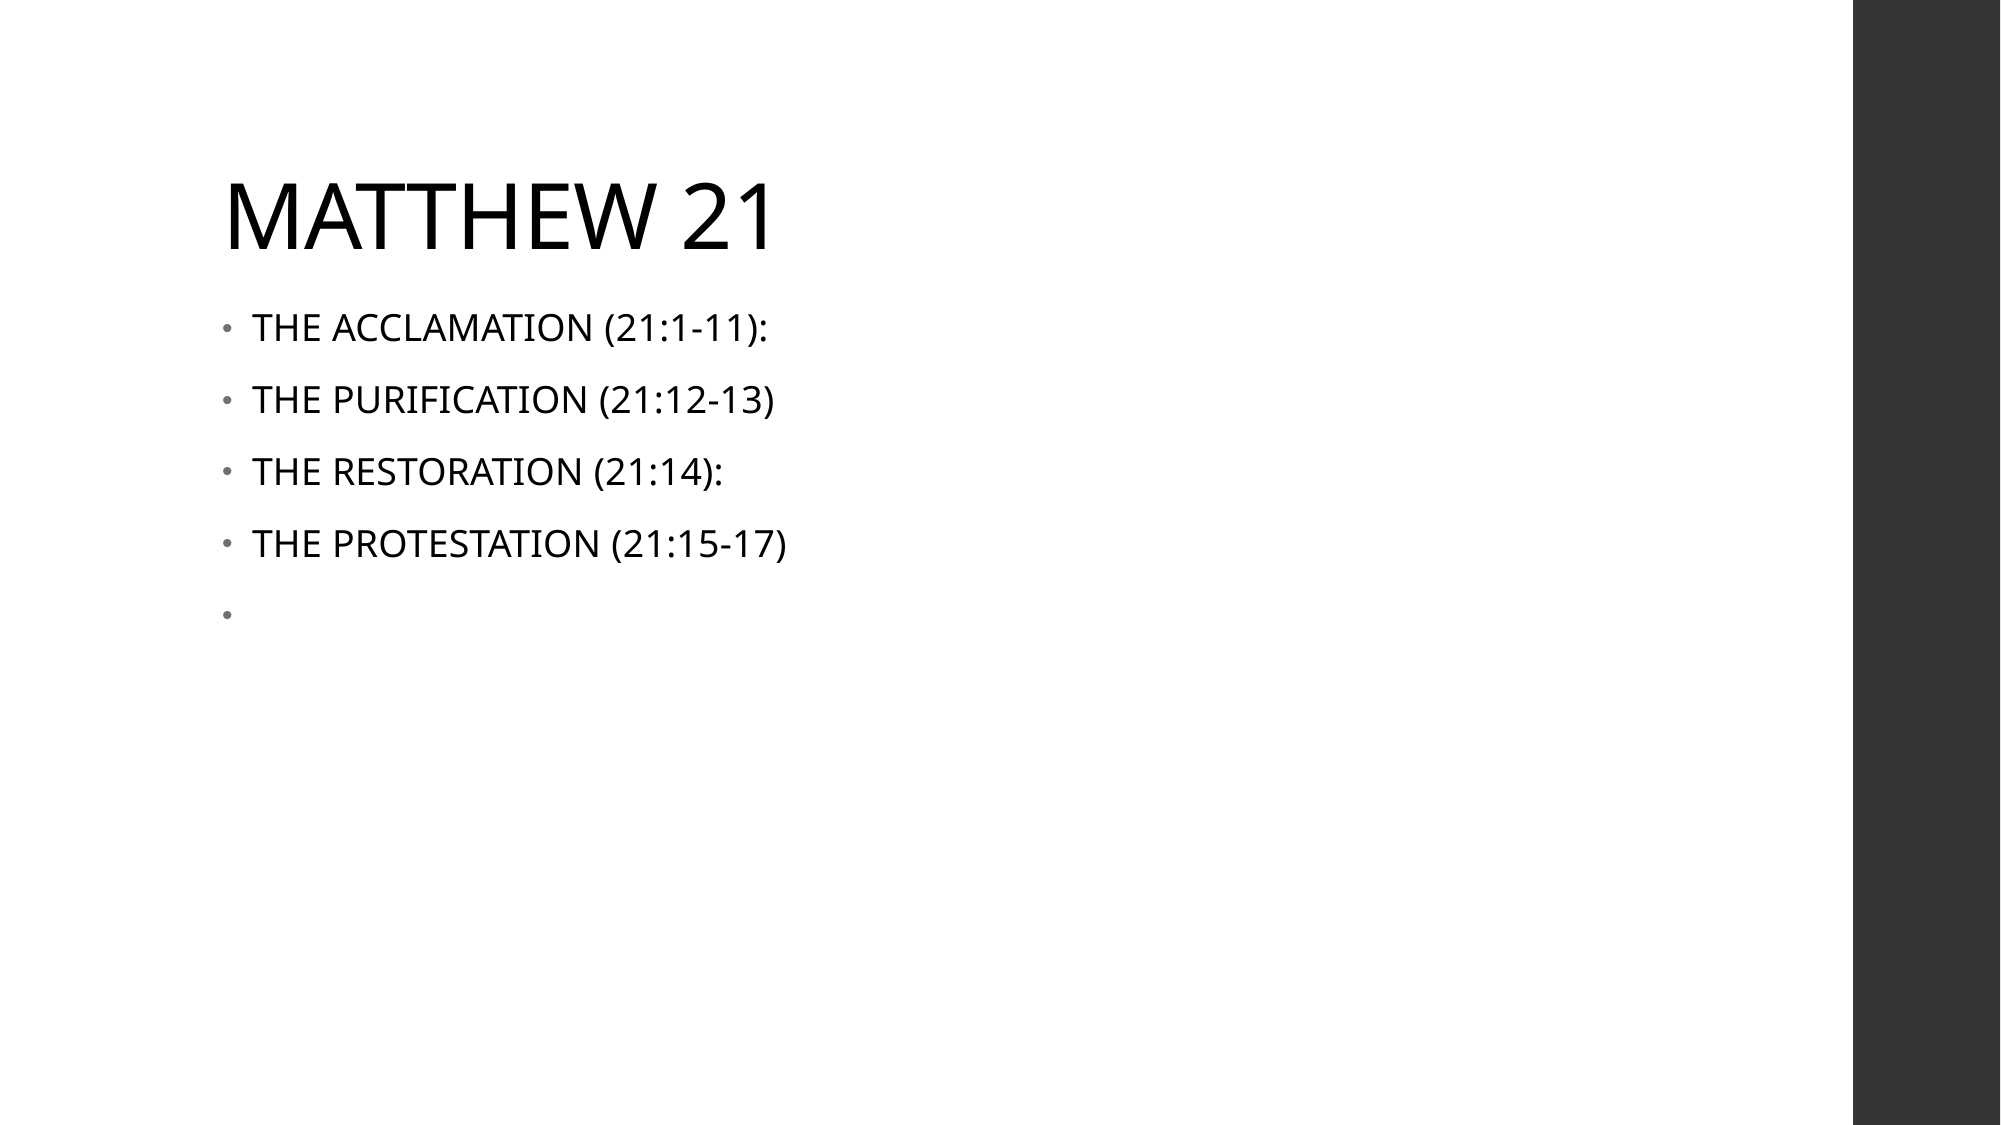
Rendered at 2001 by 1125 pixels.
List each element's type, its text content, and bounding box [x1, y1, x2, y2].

list THE ACCLAMATION (21:1-11): THE PURIFICATION (21:12-13) THE RESTORATION (21:14): THE PROTESTATION (21:15-17) [206, 299, 1617, 1014]
title MATTHEW 21 [206, 60, 1797, 278]
